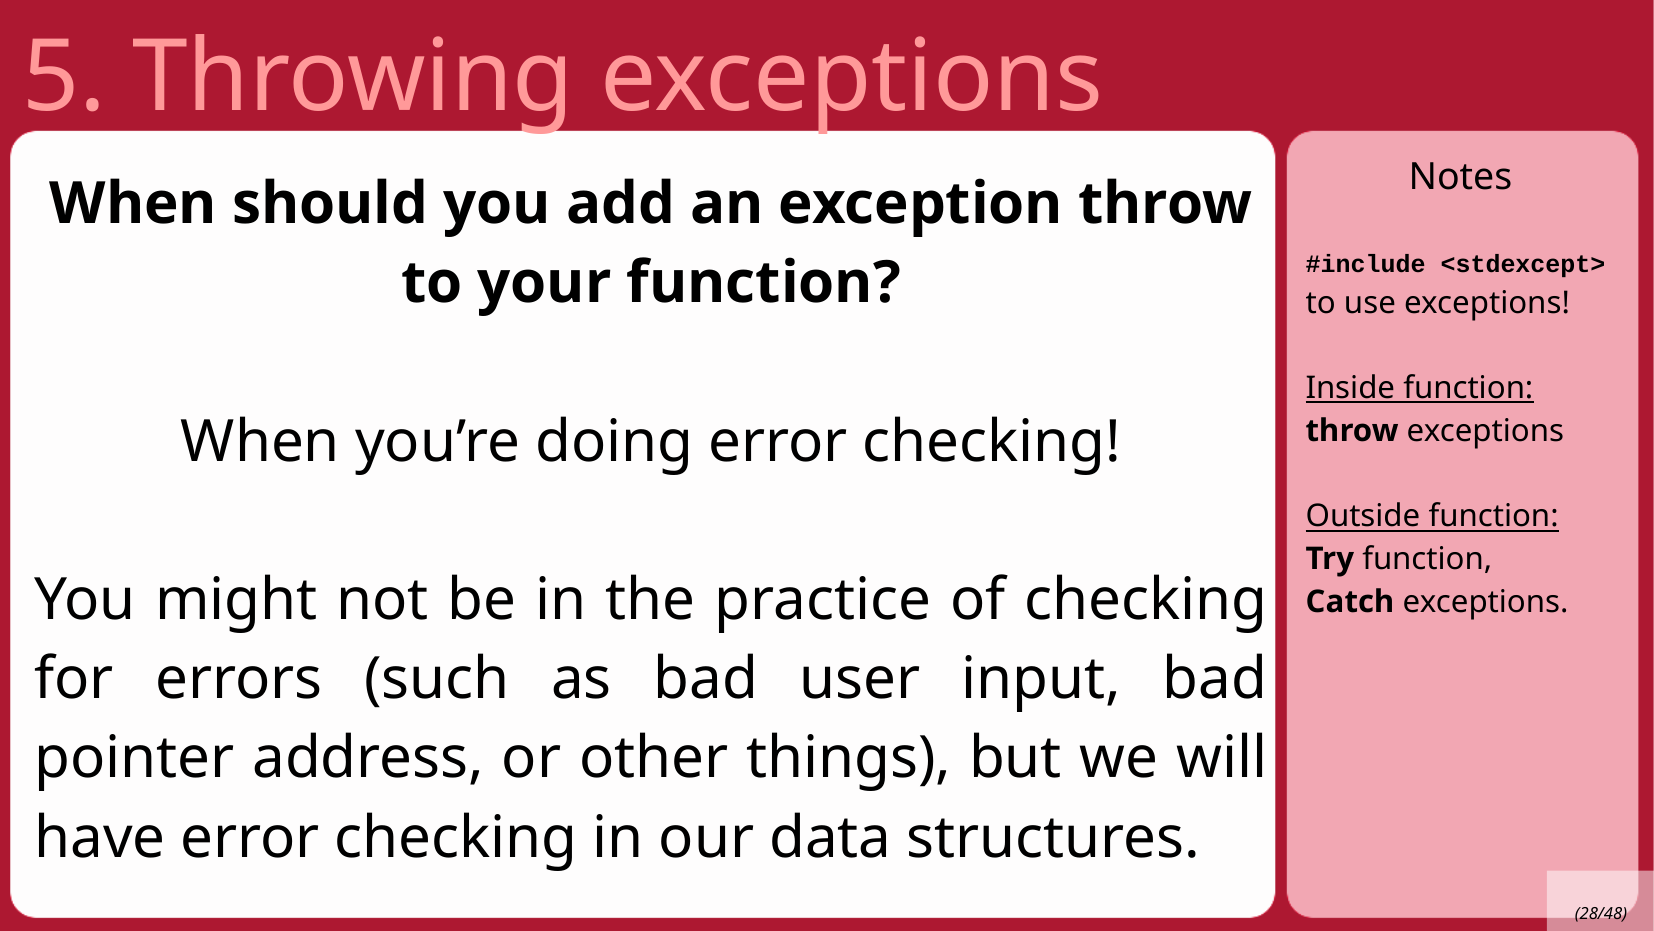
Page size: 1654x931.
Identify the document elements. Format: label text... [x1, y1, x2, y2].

title 5. Throwing exceptions [22, 7, 1511, 136]
picture [0, 0, 1654, 931]
text_box (<number>/48) [1546, 877, 1654, 931]
text_box Notes #include <stdexcept> to use exceptions! Inside function: throw exceptions Outside function: Try function, Catch exceptions. [1290, 141, 1631, 552]
text_box When should you add an exception throw to your function? When you’re doing error checking! You might not be in the practice of checking for errors (such as bad user input, bad pointer address, or other things), but we will have error checking in our data structures. [34, 160, 1268, 749]
